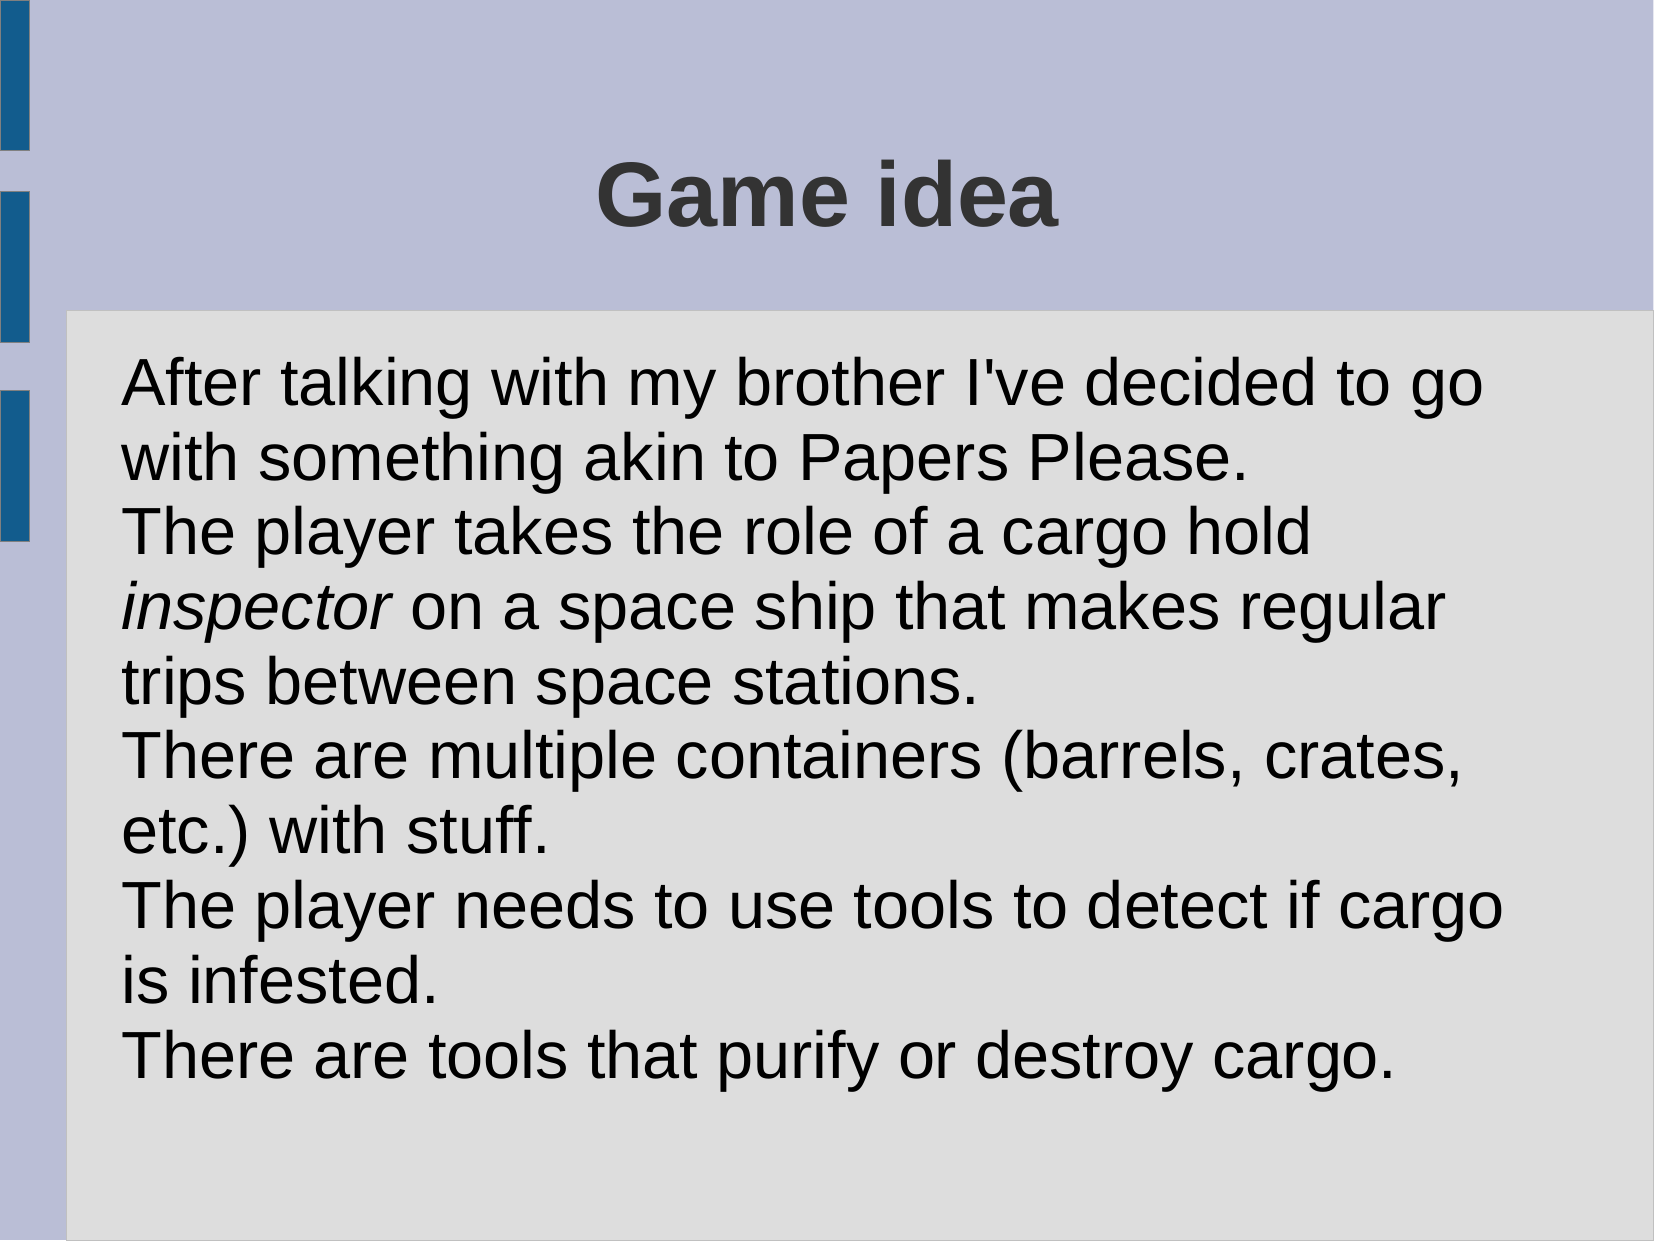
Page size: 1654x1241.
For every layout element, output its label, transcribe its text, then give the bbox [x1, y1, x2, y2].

title Game idea [121, 91, 1534, 299]
list After talking with my brother I've decided to go with something akin to Papers Please. The player takes the role of a cargo hold inspector on a space ship that makes regular trips between space stations. There are multiple containers (barrels, crates, etc.) with stuff. The player needs to use tools to detect if cargo is infested. There are tools that purify or destroy cargo. [121, 344, 1534, 1168]
